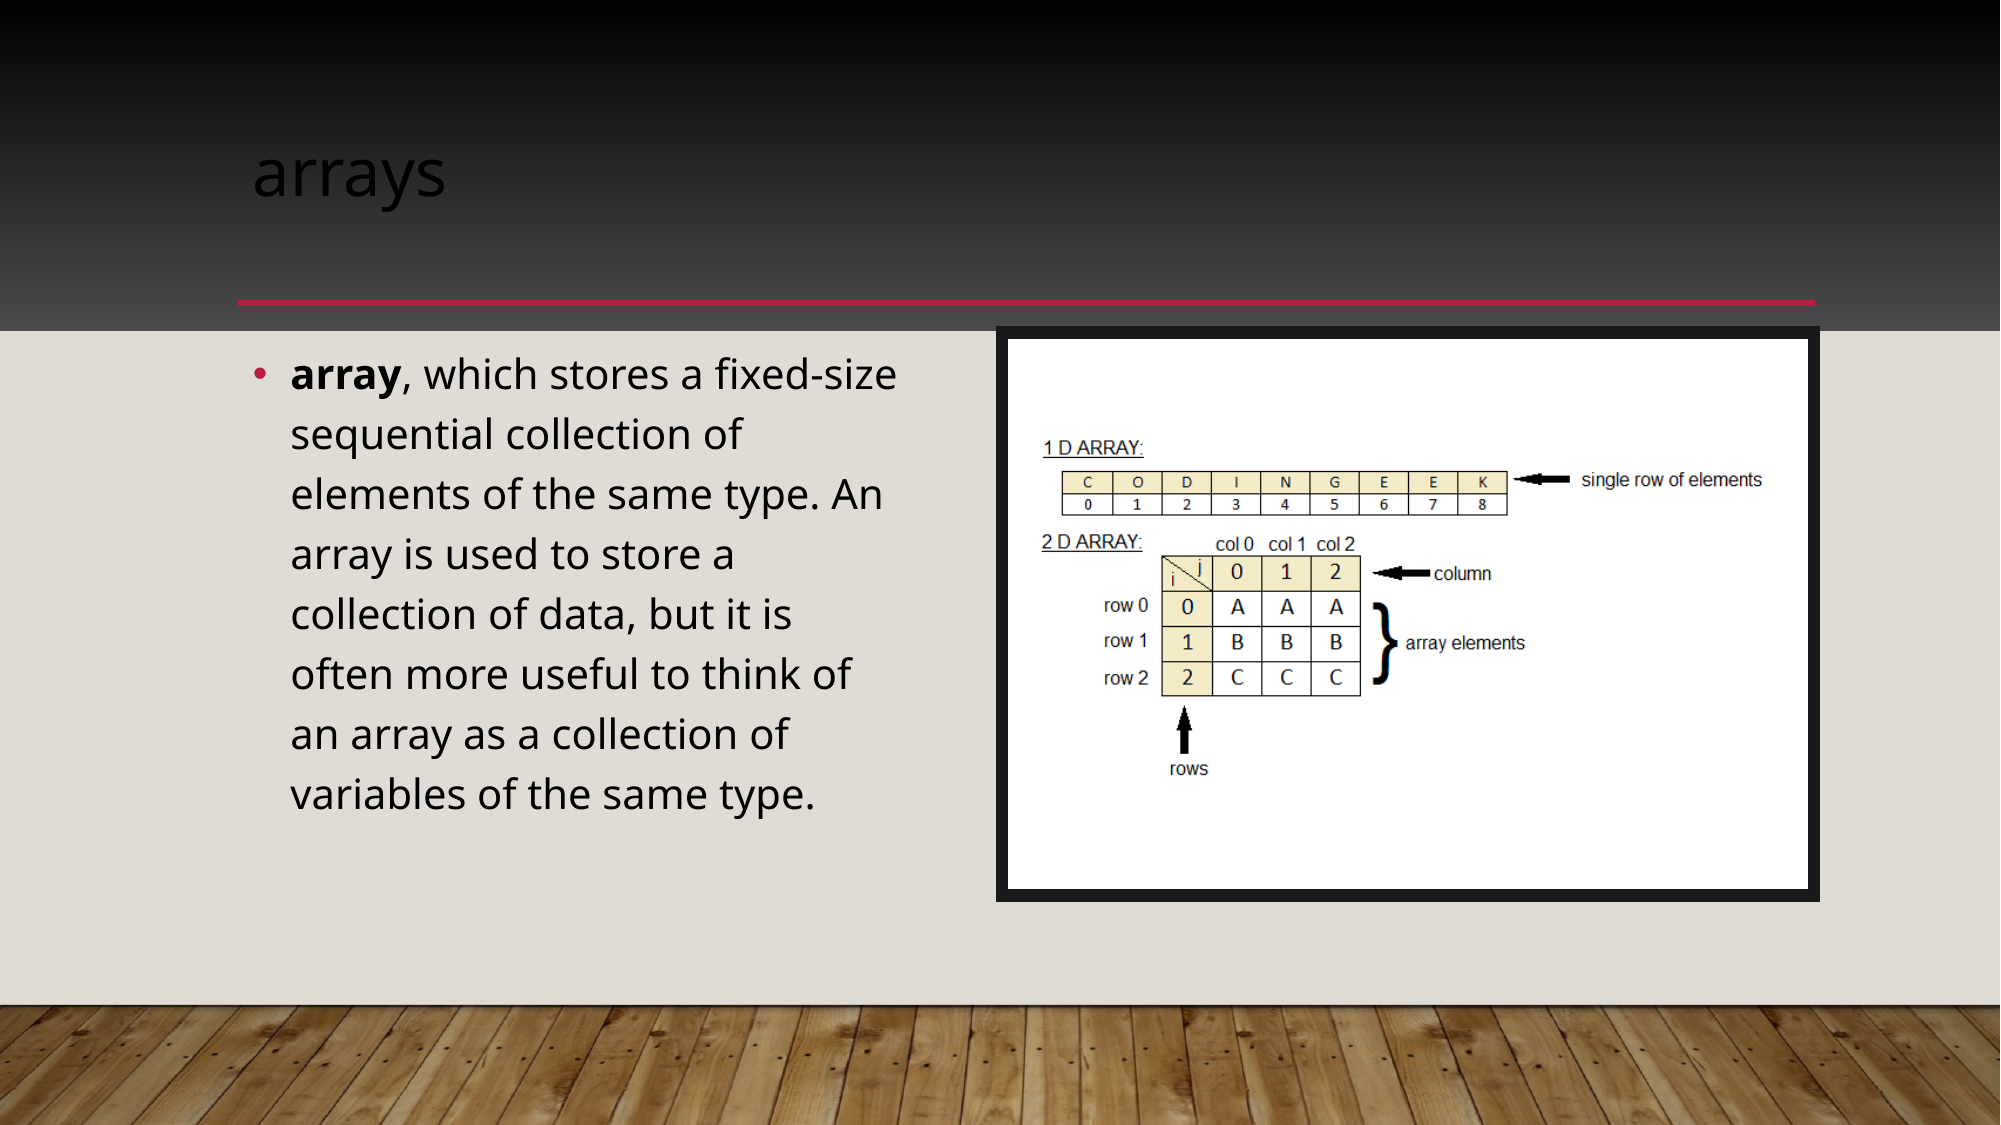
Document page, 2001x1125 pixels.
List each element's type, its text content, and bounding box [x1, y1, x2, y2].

list array, which stores a fixed-size sequential collection of elements of the same type. An array is used to store a collection of data, but it is often more useful to think of an array as a collection of variables of the same type. [238, 330, 921, 897]
text_box [1002, 330, 1814, 897]
title arrays [238, 131, 1814, 305]
picture [0, 1005, 2000, 1125]
picture [1029, 417, 1787, 808]
